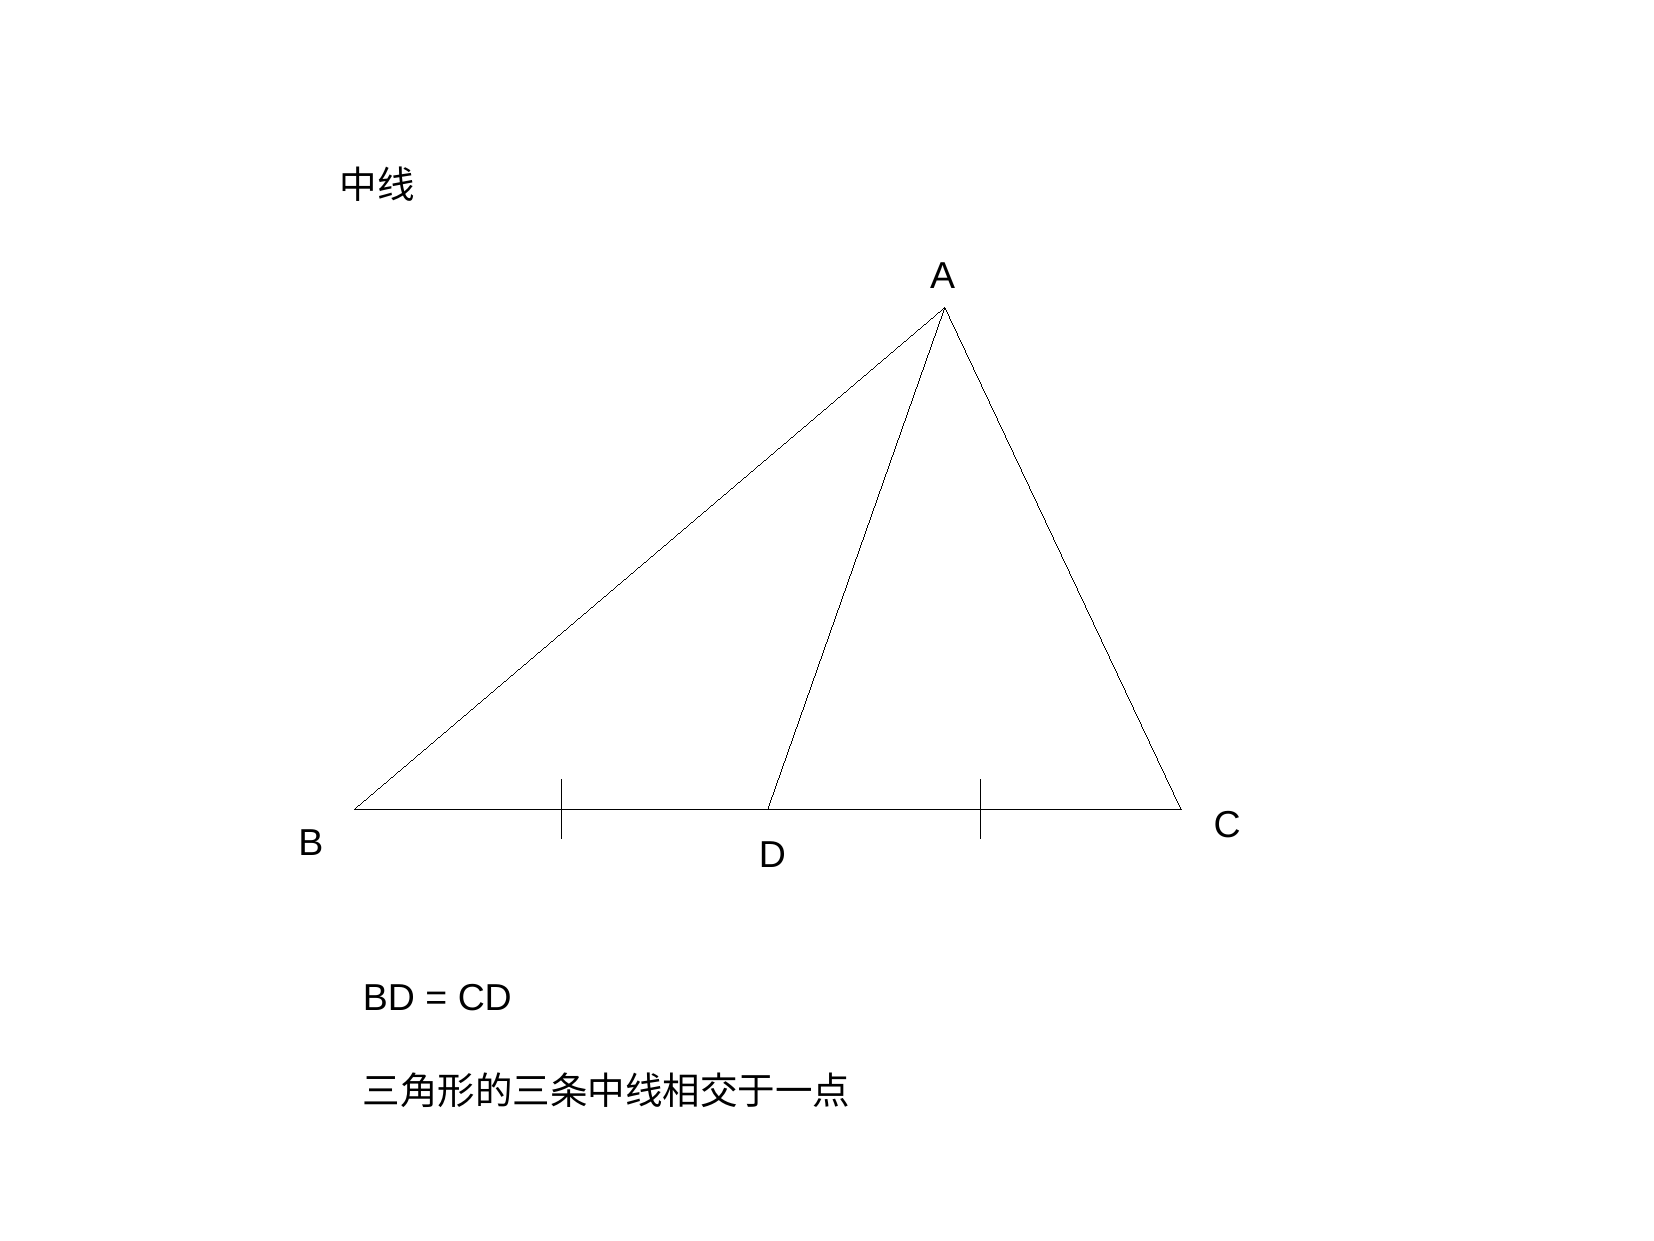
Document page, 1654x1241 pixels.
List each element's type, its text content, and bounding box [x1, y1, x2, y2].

text_box A [915, 247, 970, 305]
text_box C [1198, 796, 1256, 854]
text_box BD = CD 三角形的三条中线相交于一点 [348, 969, 859, 1111]
text_box B [283, 814, 339, 872]
text_box 中线 [324, 147, 429, 205]
text_box D [744, 826, 801, 883]
